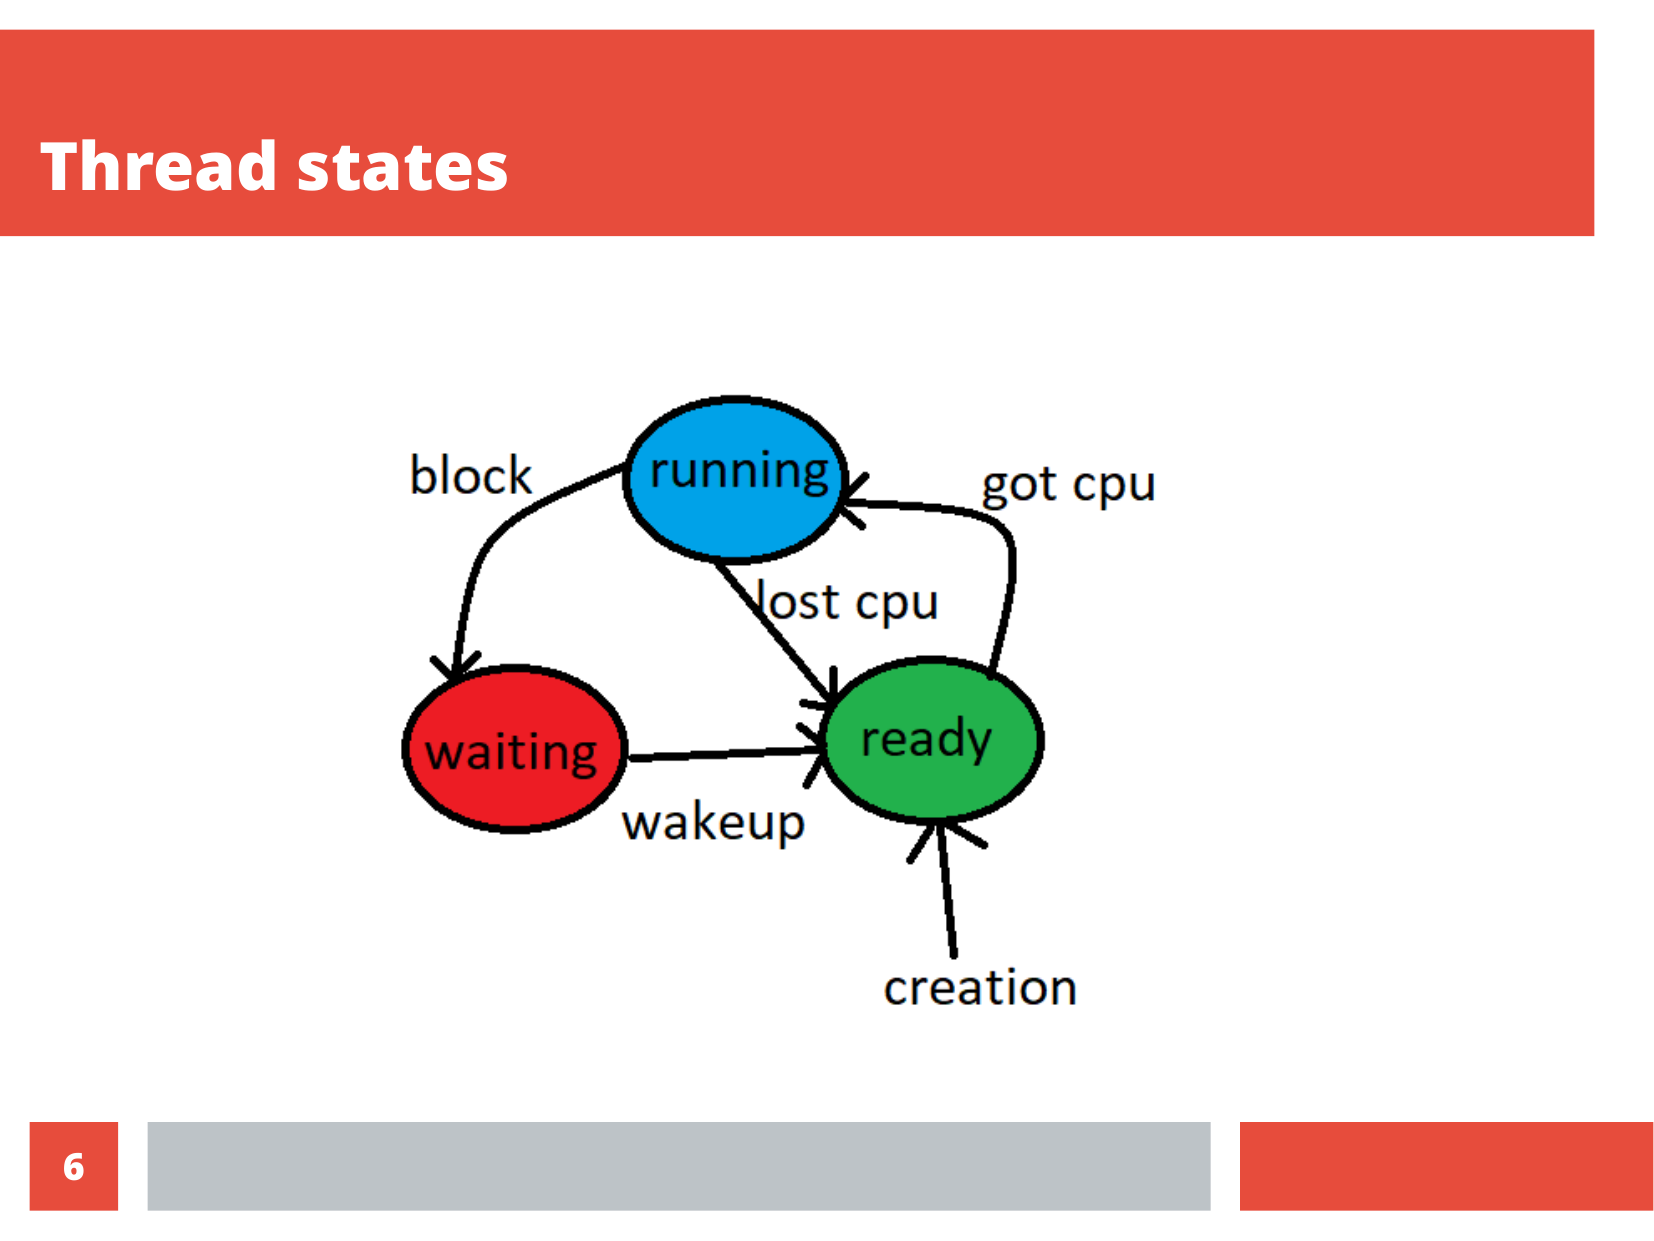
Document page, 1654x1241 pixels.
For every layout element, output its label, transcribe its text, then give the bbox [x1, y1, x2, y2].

title Thread states [39, 62, 1576, 211]
picture [288, 327, 1276, 1096]
